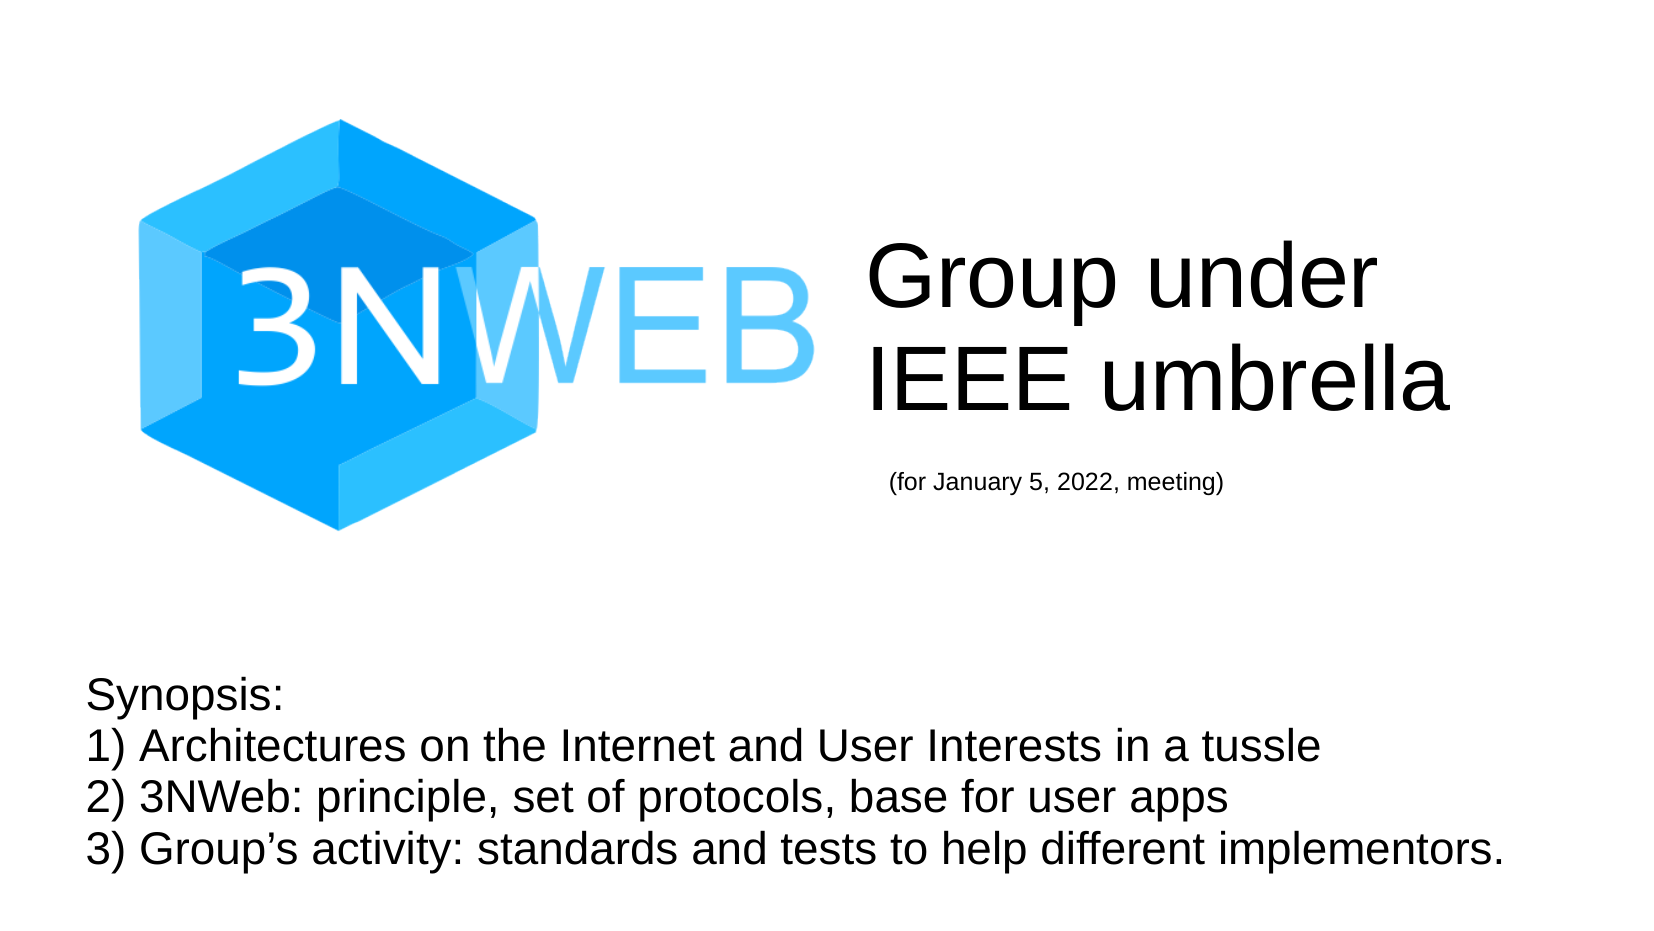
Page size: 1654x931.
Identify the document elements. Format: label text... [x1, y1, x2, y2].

text_box (for January 5, 2022, meeting) [874, 460, 1501, 504]
text_box Group under IEEE umbrella [850, 217, 1560, 438]
text_box Synopsis: Architectures on the Internet and User Interests in a tussle 3NWeb: principle, set of protocols, base for user apps Group’s activity: standards and tests to help different implementors. [70, 661, 1595, 882]
picture [138, 118, 815, 532]
